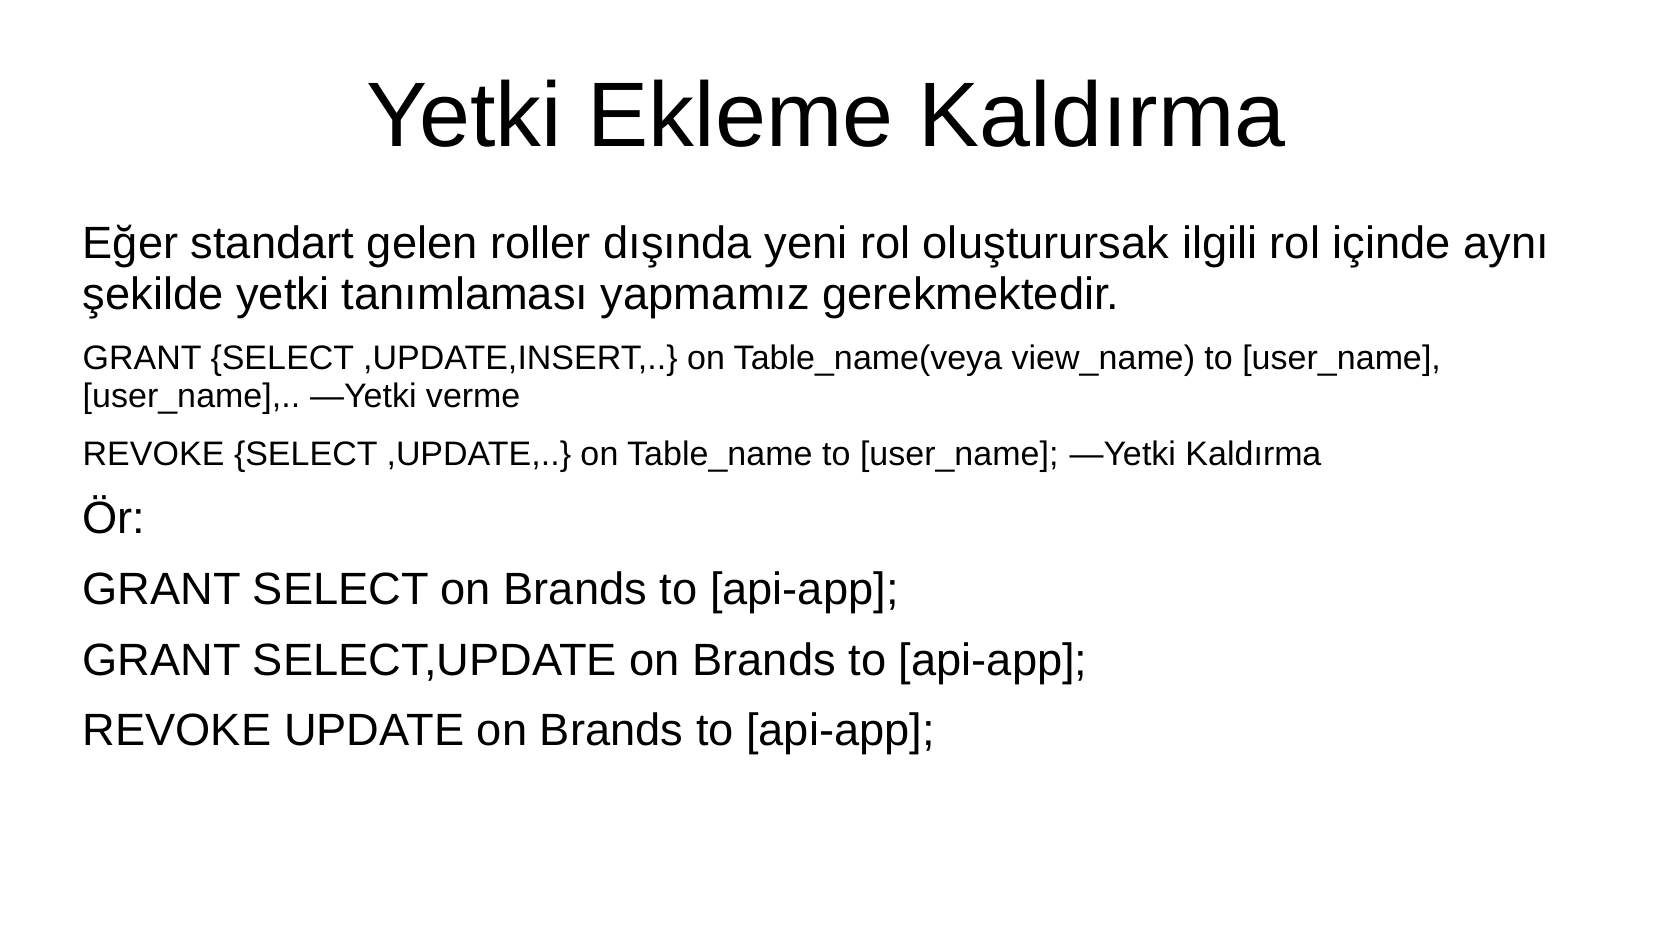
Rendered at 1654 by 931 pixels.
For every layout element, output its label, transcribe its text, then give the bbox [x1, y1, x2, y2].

list Eğer standart gelen roller dışında yeni rol oluşturursak ilgili rol içinde aynı şekilde yetki tanımlaması yapmamız gerekmektedir. GRANT {SELECT ,UPDATE,INSERT,..} on Table_name(veya view_name) to [user_name],[user_name],.. —Yetki verme REVOKE {SELECT ,UPDATE,..} on Table_name to [user_name]; —Yetki Kaldırma Ör: GRANT SELECT on Brands to [api-app]; GRANT SELECT,UPDATE on Brands to [api-app]; REVOKE UPDATE on Brands to [api-app]; [82, 217, 1571, 758]
title Yetki Ekleme Kaldırma [82, 37, 1571, 193]
